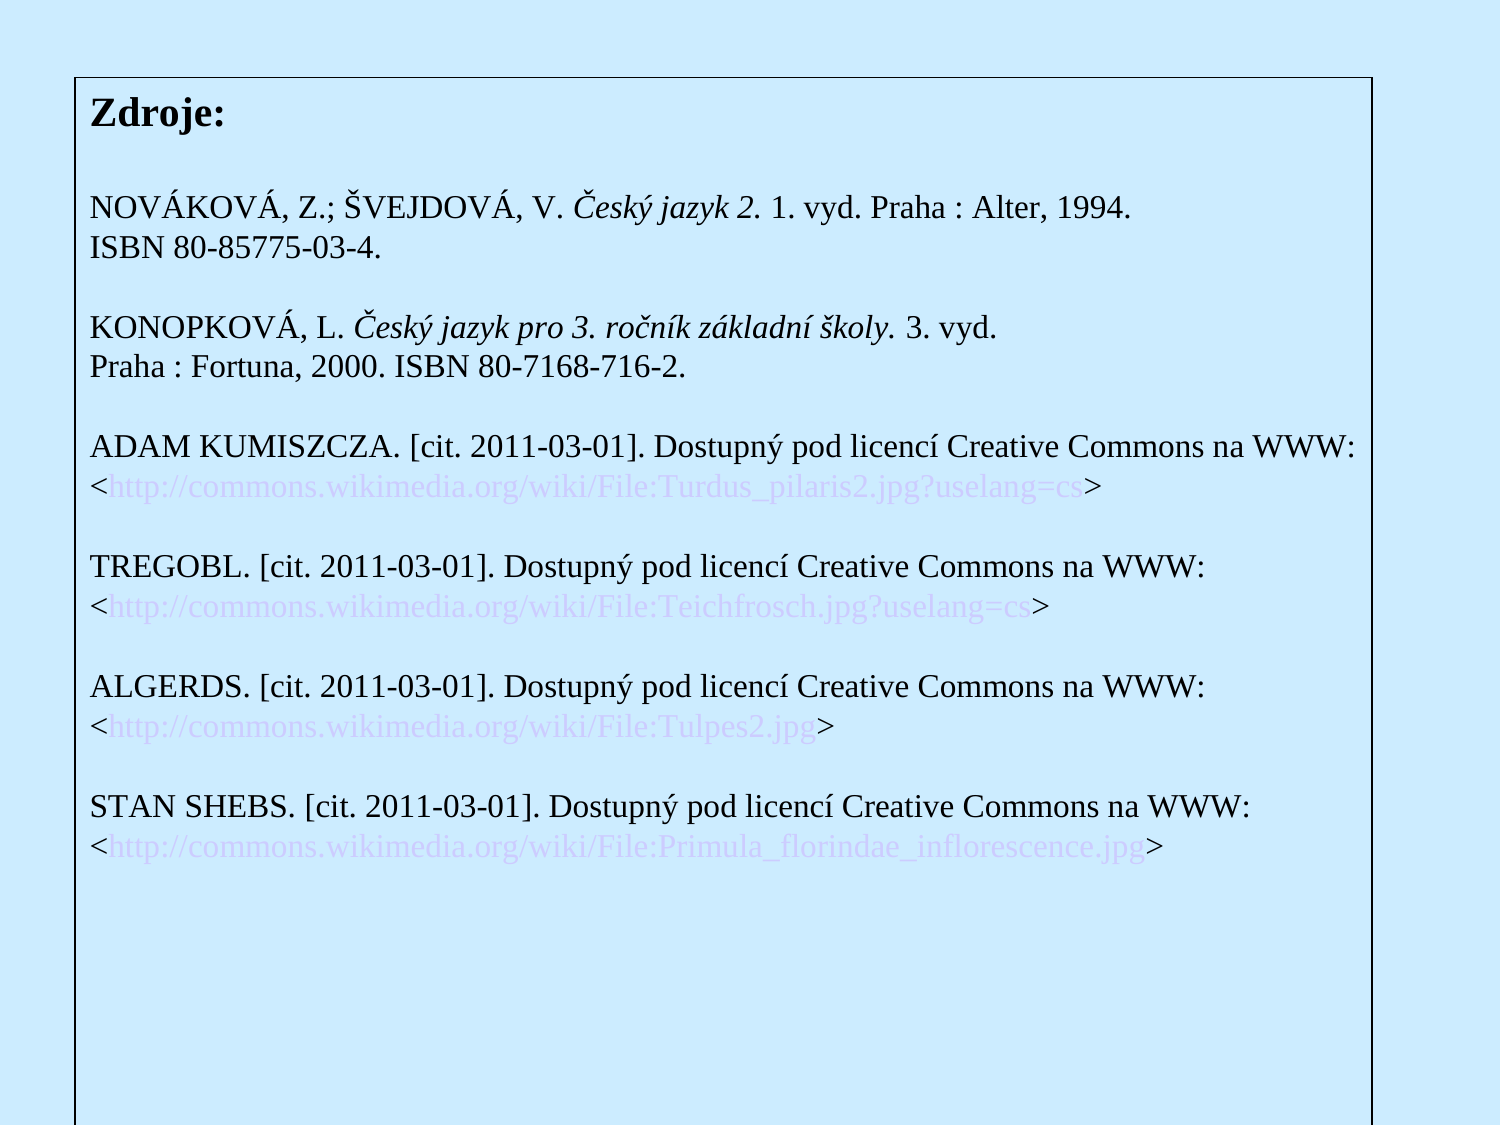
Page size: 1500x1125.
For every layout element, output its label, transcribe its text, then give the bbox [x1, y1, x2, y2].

text_box Zdroje: NOVÁKOVÁ, Z.; ŠVEJDOVÁ, V. Český jazyk 2. 1. vyd. Praha : Alter, 1994. ISBN 80-85775-03-4. KONOPKOVÁ, L. Český jazyk pro 3. ročník základní školy. 3. vyd. Praha : Fortuna, 2000. ISBN 80-7168-716-2. ADAM KUMISZCZA. [cit. 2011-03-01]. Dostupný pod licencí Creative Commons na WWW: <http://commons.wikimedia.org/wiki/File:Turdus_pilaris2.jpg?uselang=cs> TREGOBL. [cit. 2011-03-01]. Dostupný pod licencí Creative Commons na WWW: <http://commons.wikimedia.org/wiki/File:Teichfrosch.jpg?uselang=cs> ALGERDS. [cit. 2011-03-01]. Dostupný pod licencí Creative Commons na WWW: <http://commons.wikimedia.org/wiki/File:Tulpes2.jpg> STAN SHEBS. [cit. 2011-03-01]. Dostupný pod licencí Creative Commons na WWW: <http://commons.wikimedia.org/wiki/File:Primula_florindae_inflorescence.jpg> [74, 77, 1373, 1125]
